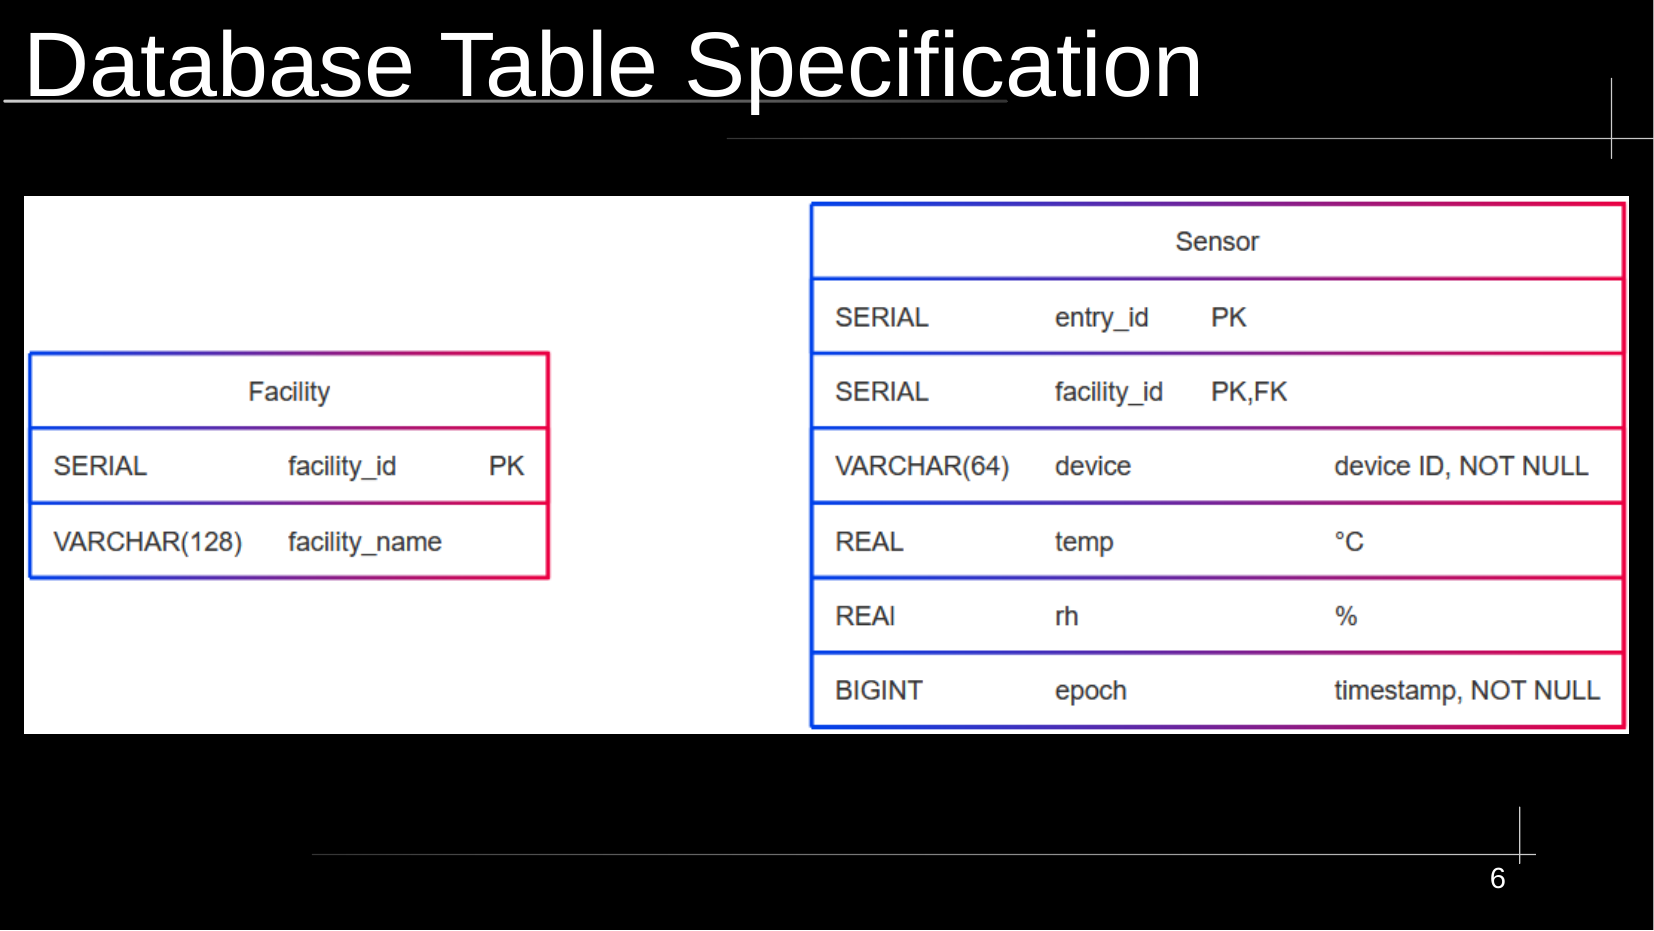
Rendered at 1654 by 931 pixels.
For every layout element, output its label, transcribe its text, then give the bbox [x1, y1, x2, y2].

title Database Table Specification [23, 11, 1589, 119]
picture [24, 196, 1629, 734]
